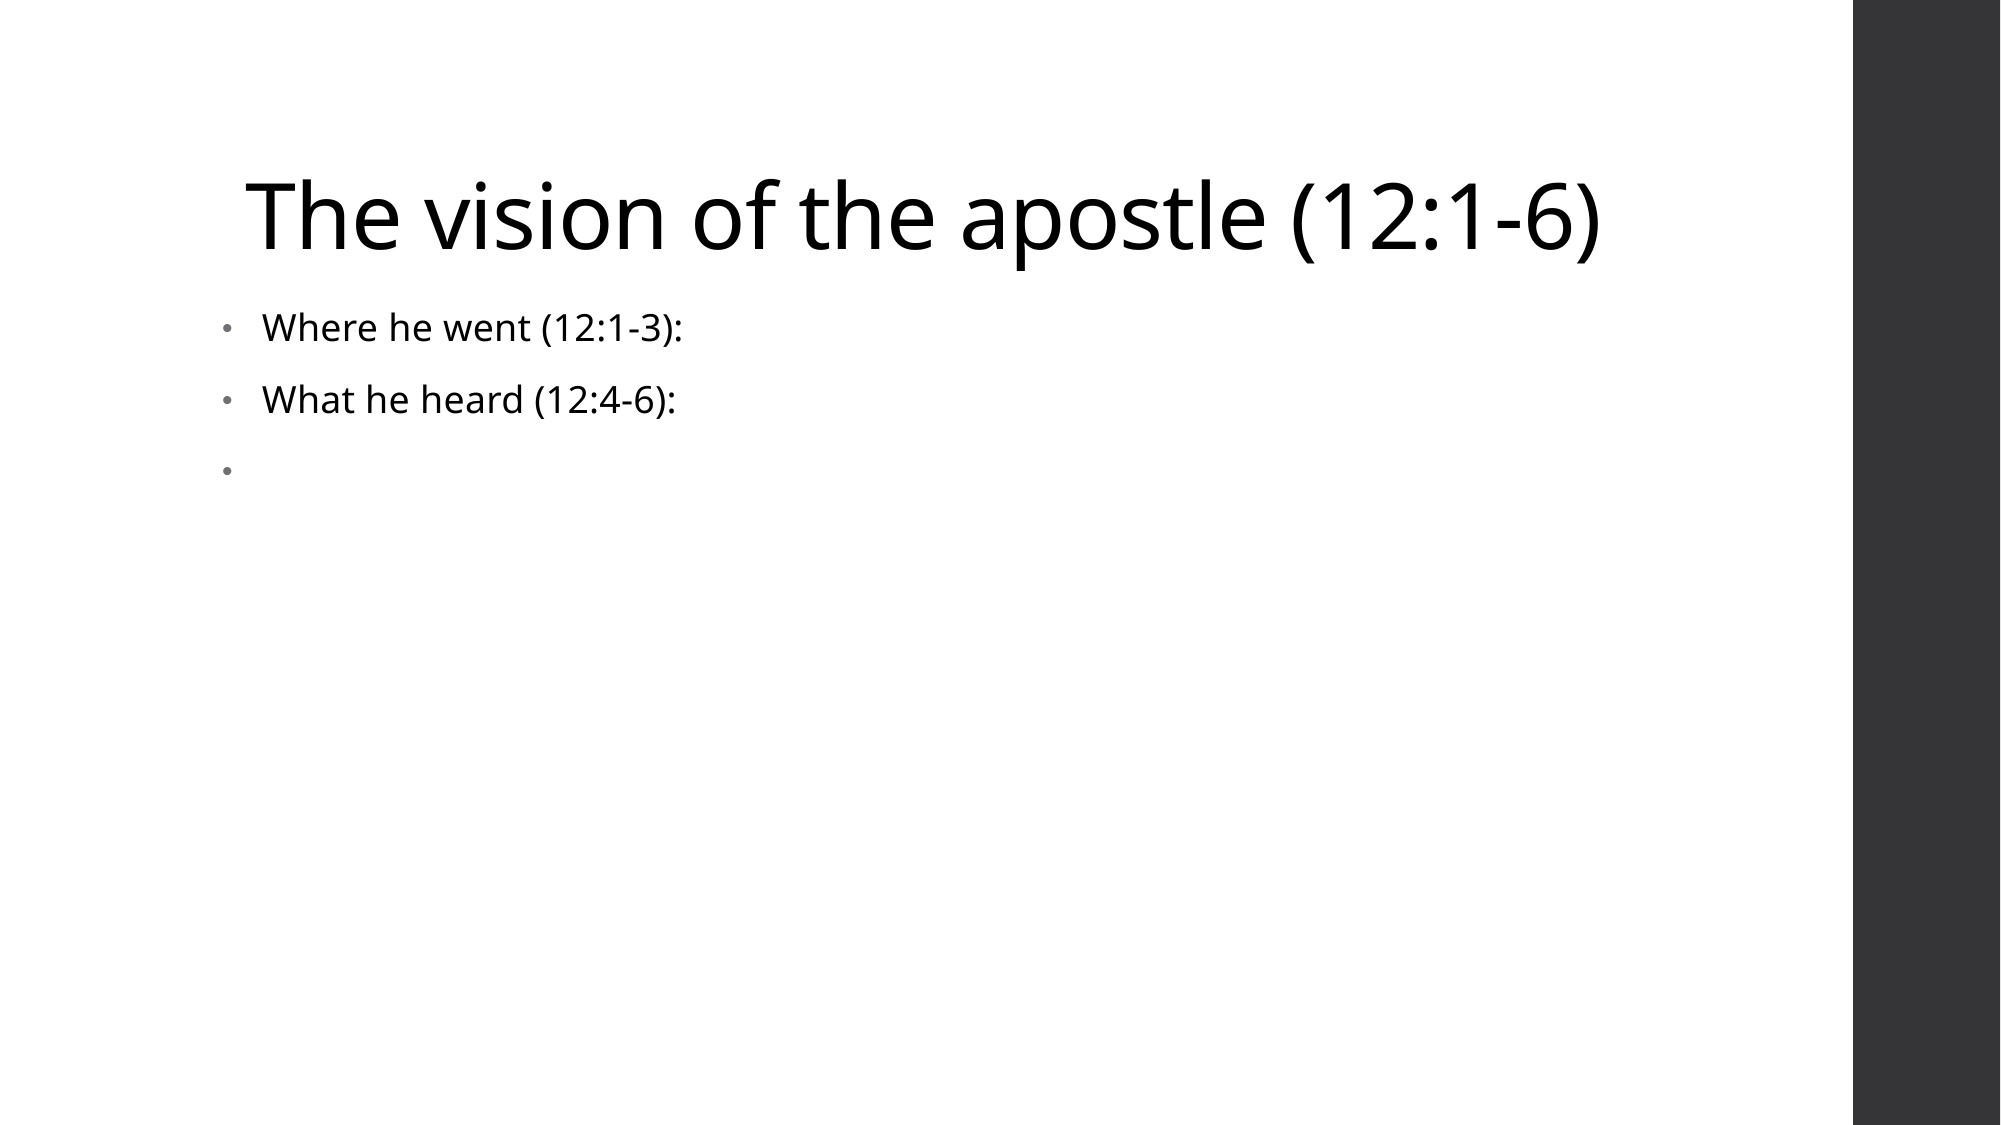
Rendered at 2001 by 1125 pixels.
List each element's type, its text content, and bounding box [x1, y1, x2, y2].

list Where he went (12:1-3): What he heard (12:4-6): [206, 299, 1617, 1014]
title The vision of the apostle (12:1-6) [206, 60, 1797, 278]
